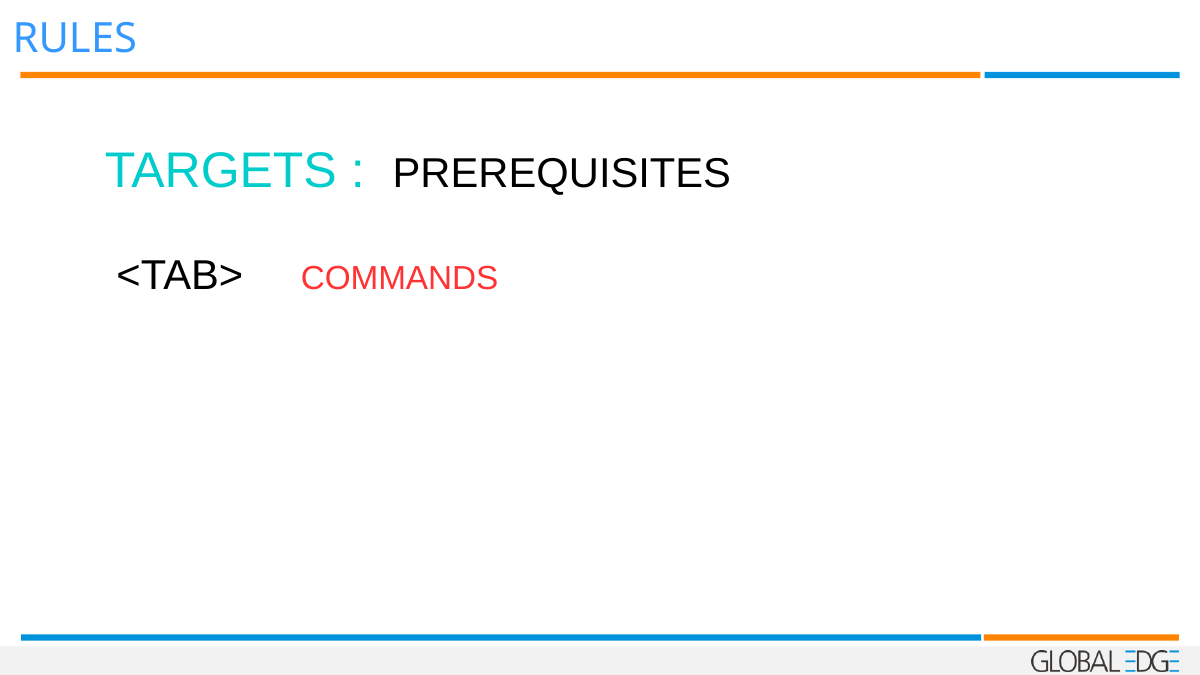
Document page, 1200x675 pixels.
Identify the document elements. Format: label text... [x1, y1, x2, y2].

title RULES [12, 9, 1088, 63]
text_box TARGETS : PREREQUISITES <TAB> COMMANDS [90, 135, 946, 376]
picture [1031, 650, 1179, 672]
